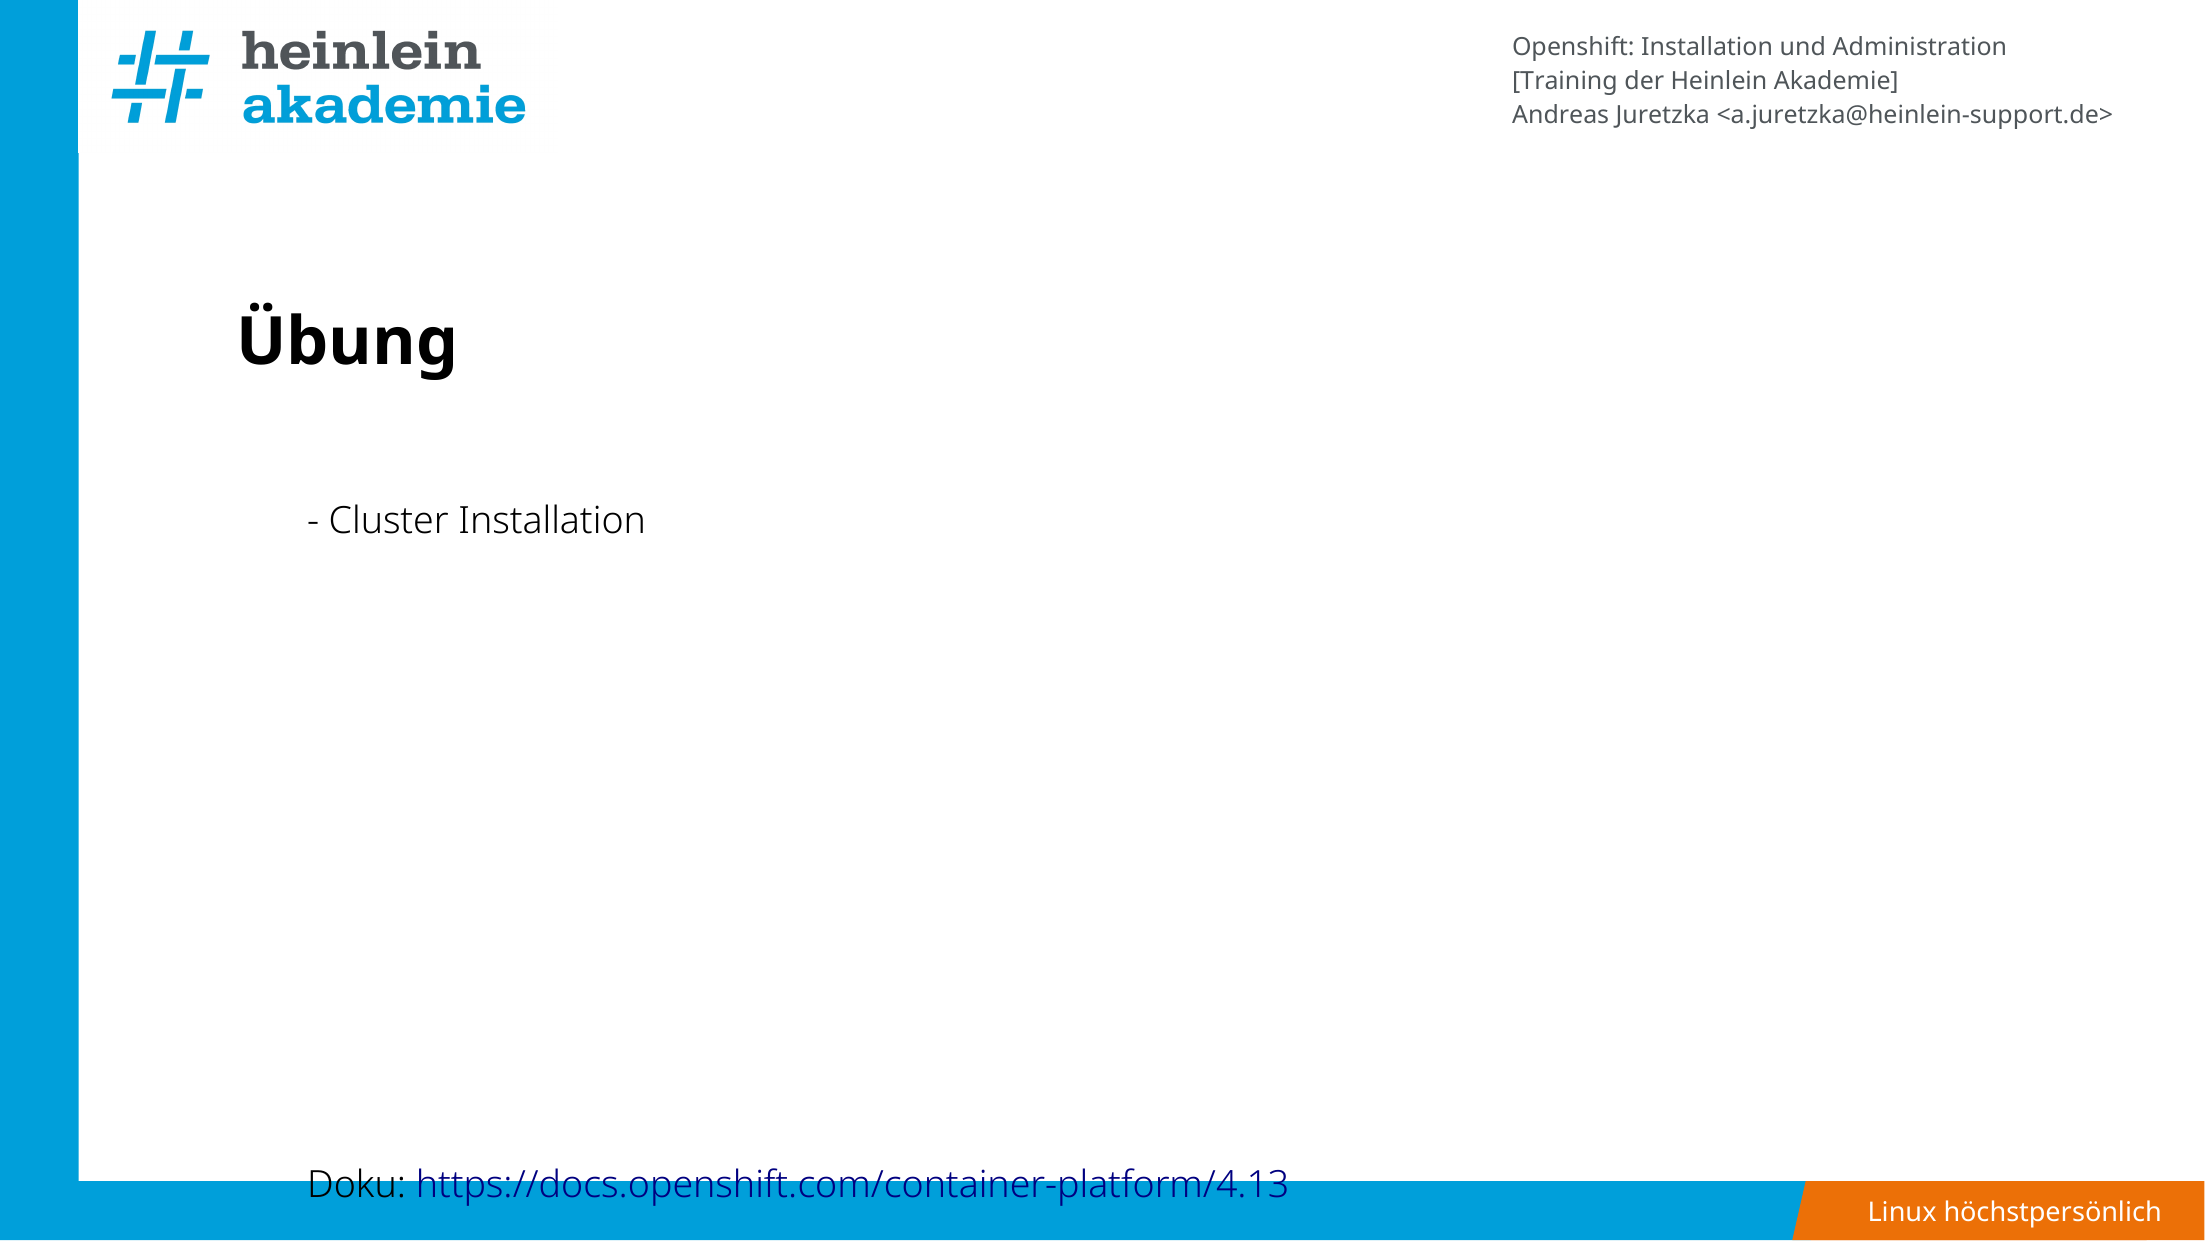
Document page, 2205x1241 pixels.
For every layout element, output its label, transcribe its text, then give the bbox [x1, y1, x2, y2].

picture [79, 0, 558, 153]
list - Cluster Installation Doku: https://docs.openshift.com/container-platform/4.13 [236, 442, 2038, 1146]
title Übung [236, 248, 1979, 384]
